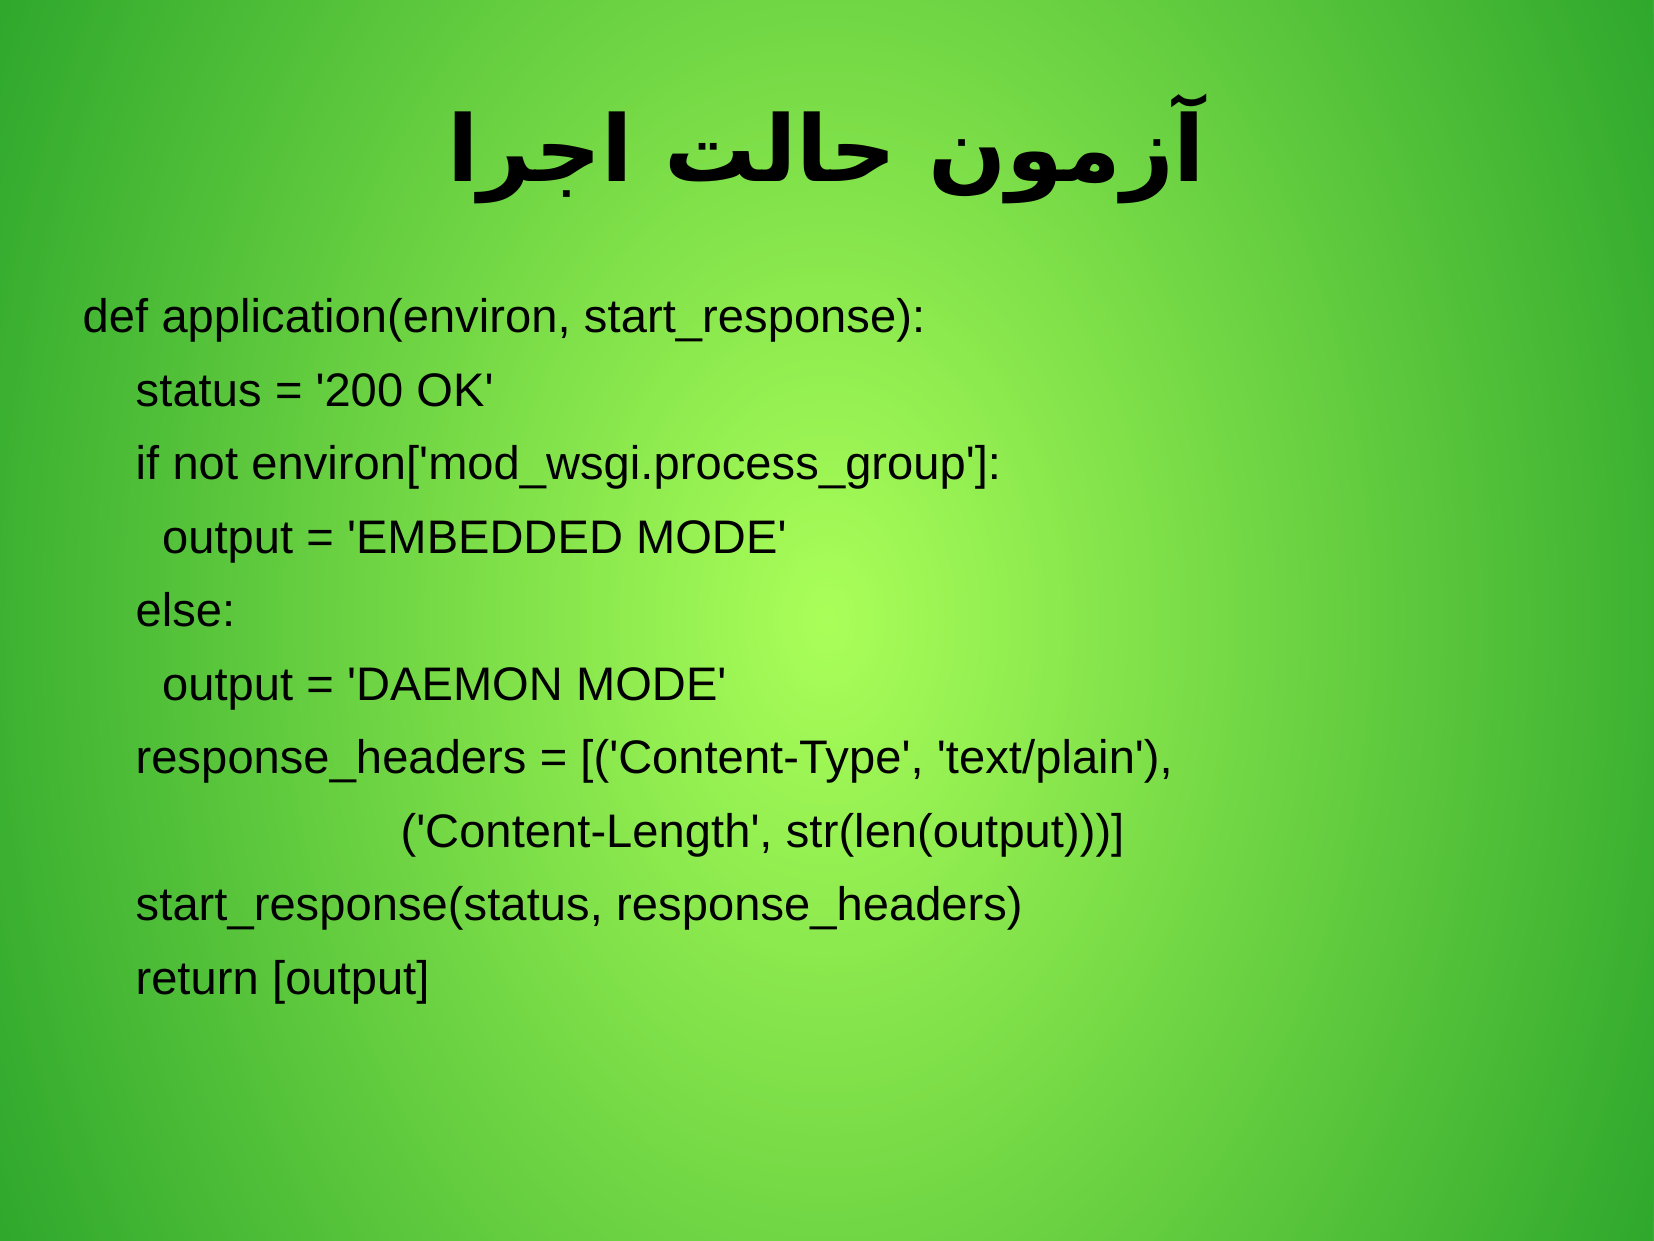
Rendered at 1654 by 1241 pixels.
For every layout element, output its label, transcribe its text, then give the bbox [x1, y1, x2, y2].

list def application(environ, start_response): status = '200 OK' if not environ['mod_wsgi.process_group']: output = 'EMBEDDED MODE' else: output = 'DAEMON MODE' response_headers = [('Content-Type', 'text/plain'), ('Content-Length', str(len(output)))] start_response(status, response_headers) return [output] [82, 290, 1571, 1010]
title آزمون حالت اجرا [82, 47, 1571, 252]
